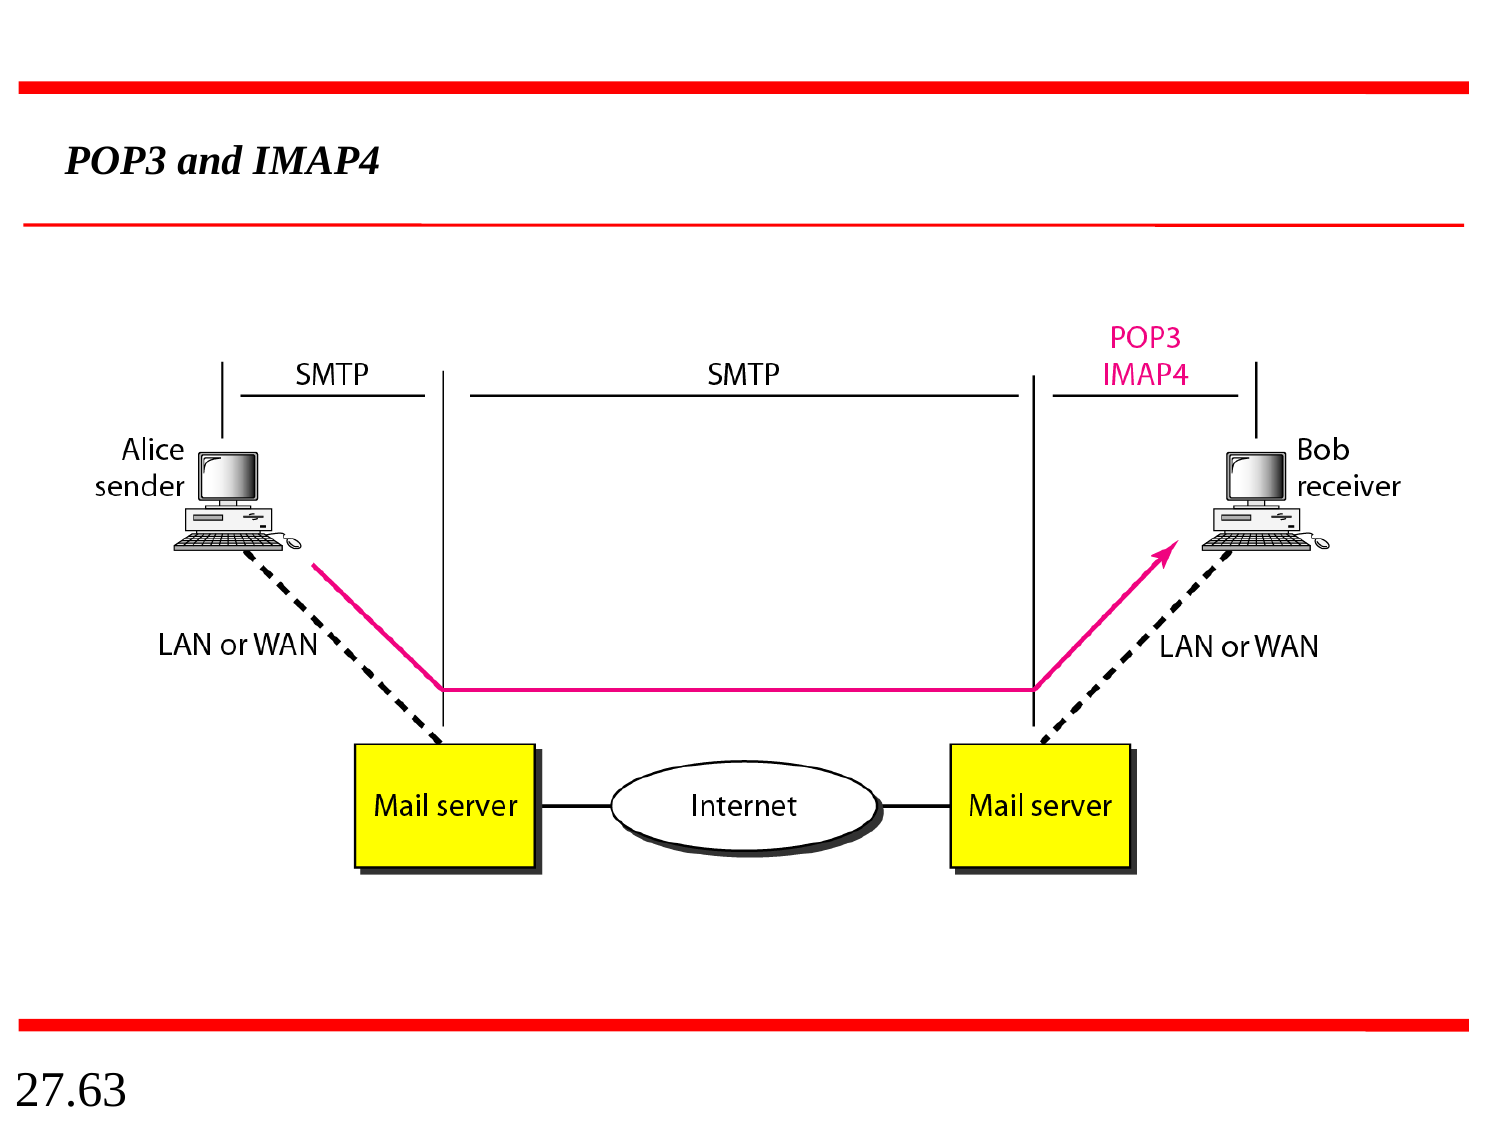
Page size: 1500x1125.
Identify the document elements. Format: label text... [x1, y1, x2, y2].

text_box POP3 and IMAP4 [49, 125, 396, 191]
picture [94, 321, 1401, 876]
